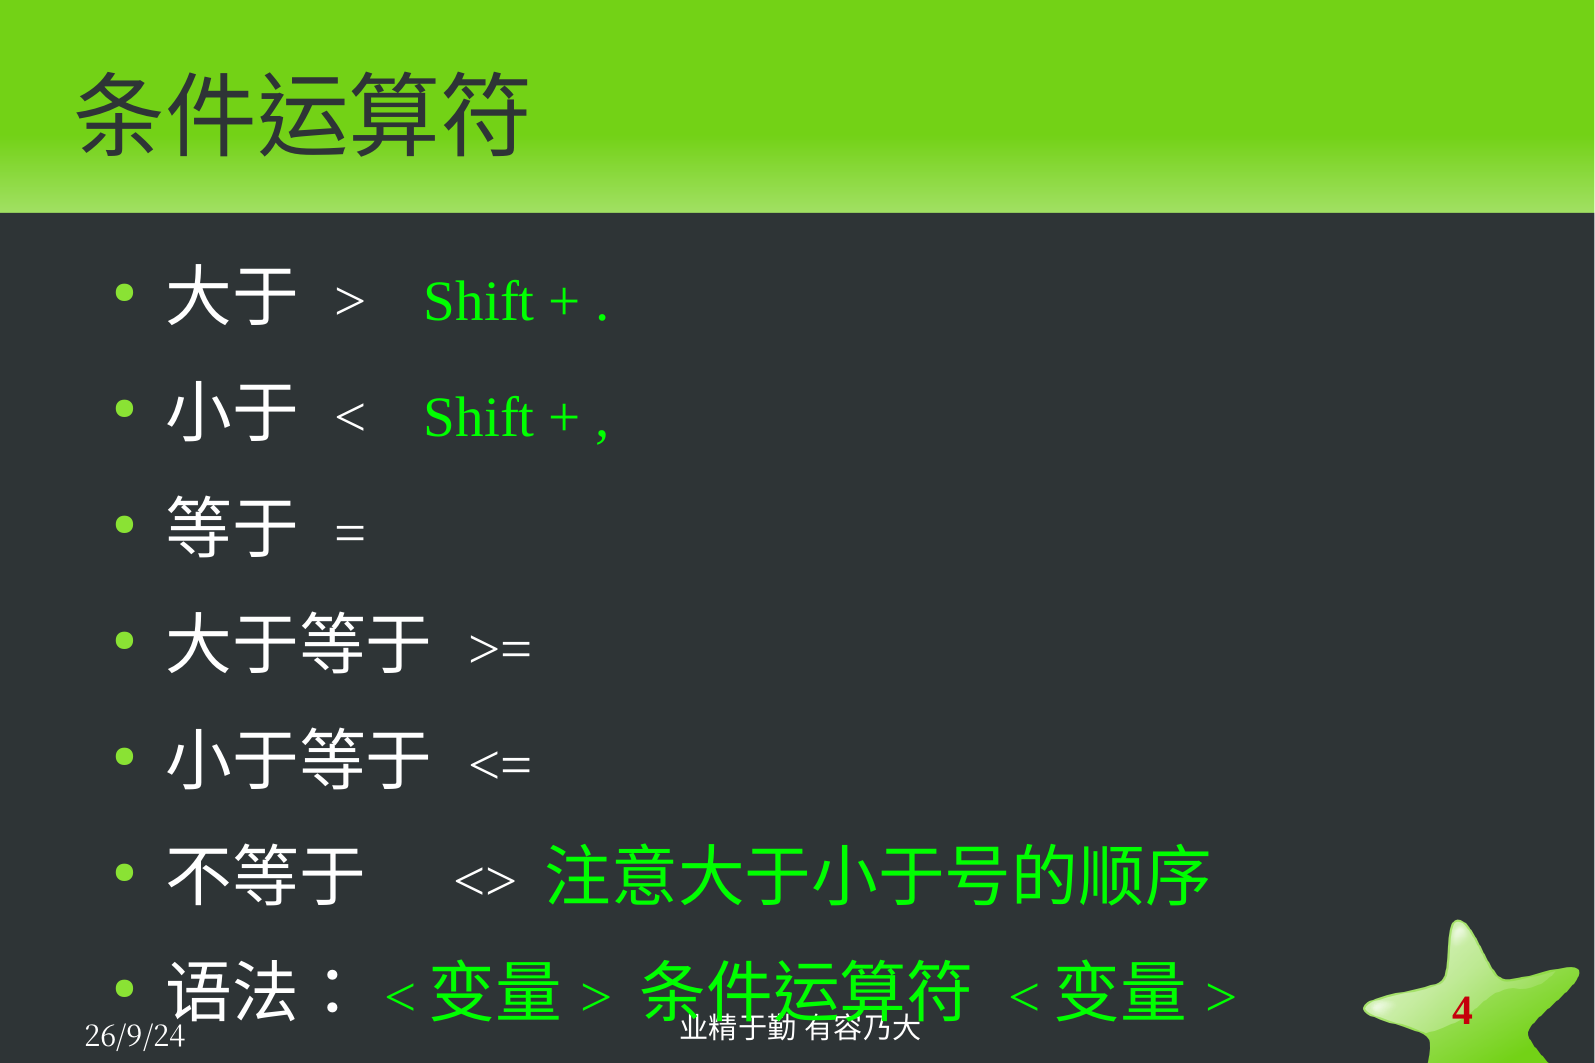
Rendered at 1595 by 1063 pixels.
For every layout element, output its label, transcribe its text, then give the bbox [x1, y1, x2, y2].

picture [0, 0, 1595, 1063]
title 条件运算符 [74, 25, 1510, 203]
list 大于 > Shift + . 小于 < Shift + , 等于 = 大于等于 >= 小于等于 <= 不等于 <> 注意大于小于号的顺序 语法：<变量> 条件运算符 <变量> [79, 248, 1515, 951]
